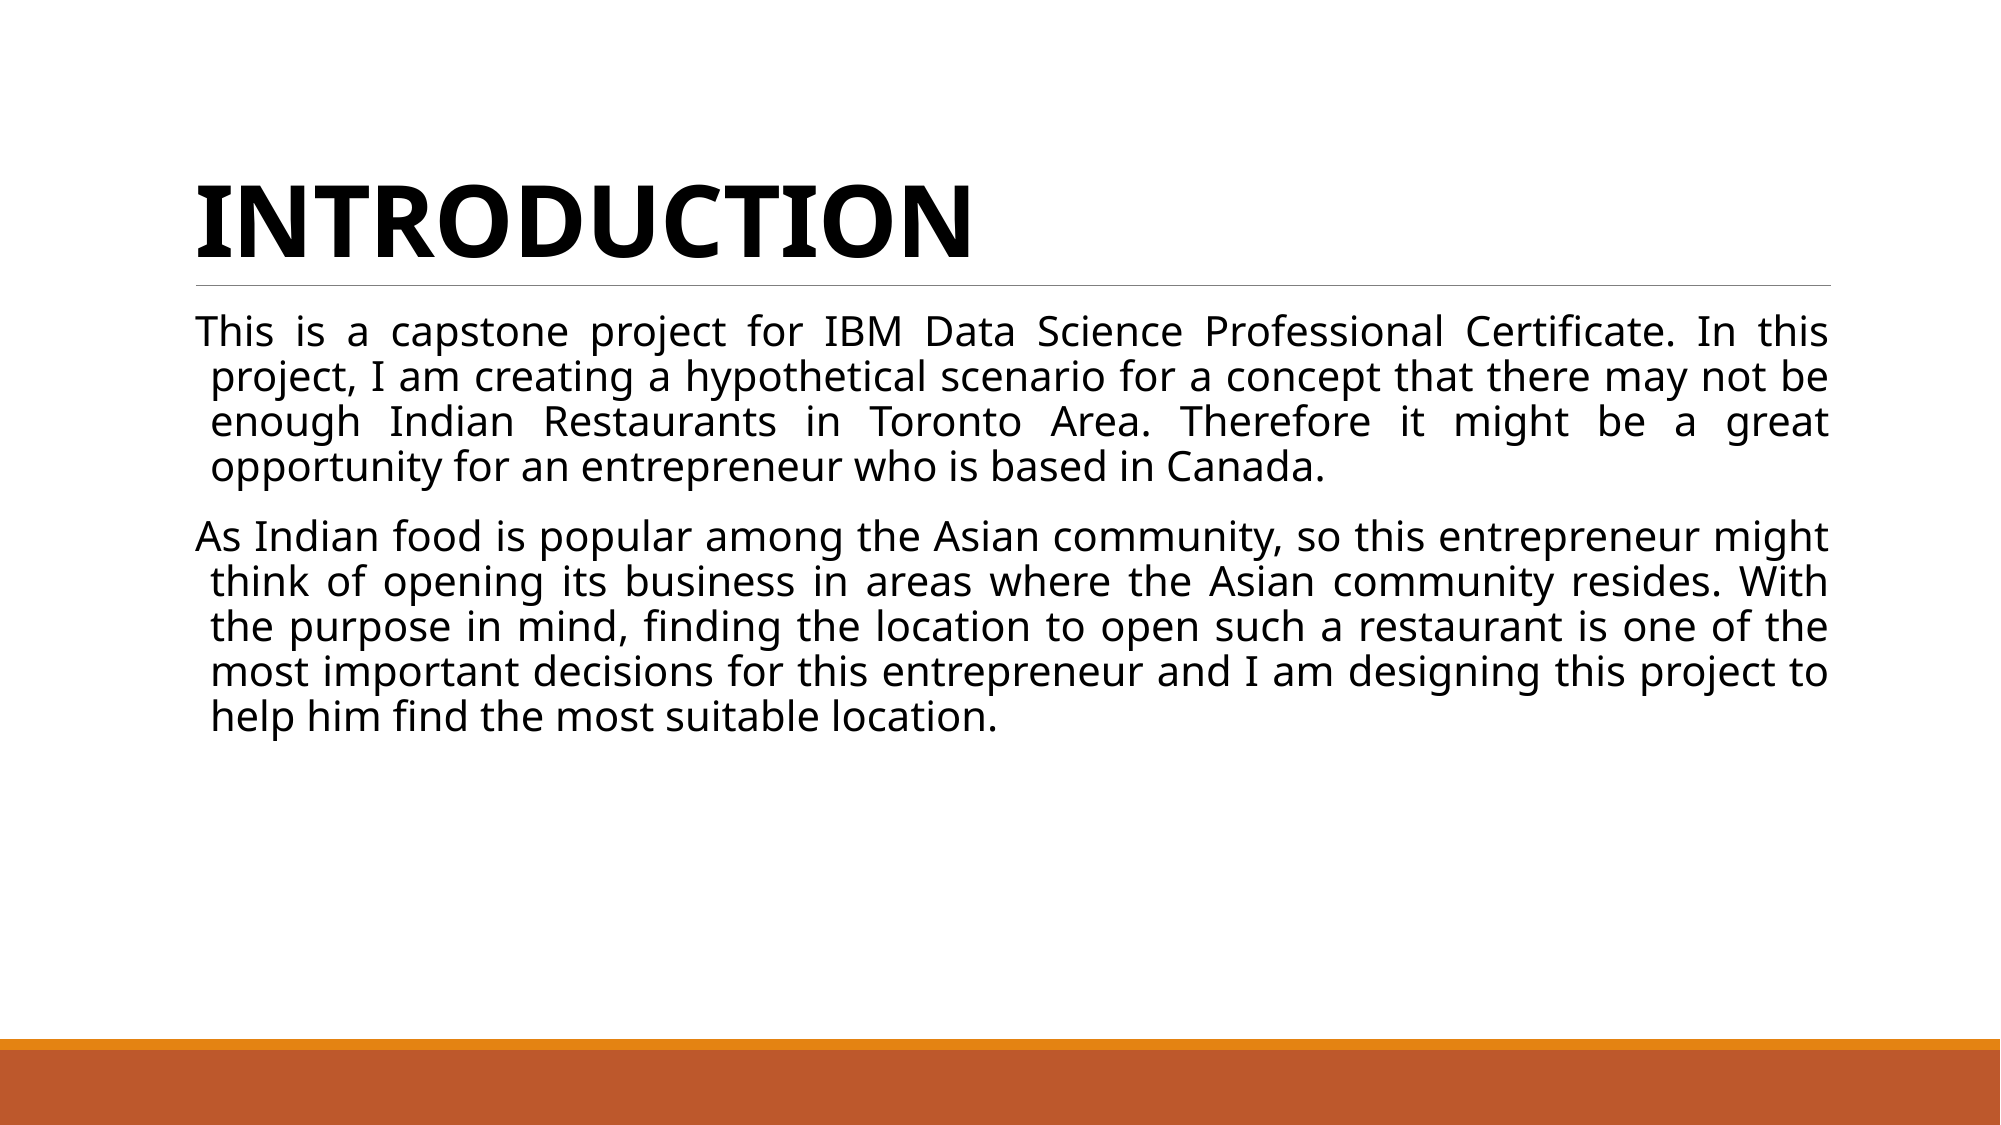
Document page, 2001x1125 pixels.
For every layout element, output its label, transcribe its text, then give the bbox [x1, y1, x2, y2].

title INTRODUCTION [180, 47, 1831, 286]
list This is a capstone project for IBM Data Science Professional Certificate. In this project, I am creating a hypothetical scenario for a concept that there may not be enough Indian Restaurants in Toronto Area. Therefore it might be a great opportunity for an entrepreneur who is based in Canada. As Indian food is popular among the Asian community, so this entrepreneur might think of opening its business in areas where the Asian community resides. With the purpose in mind, finding the location to open such a restaurant is one of the most important decisions for this entrepreneur and I am designing this project to help him find the most suitable location. [180, 302, 1831, 963]
